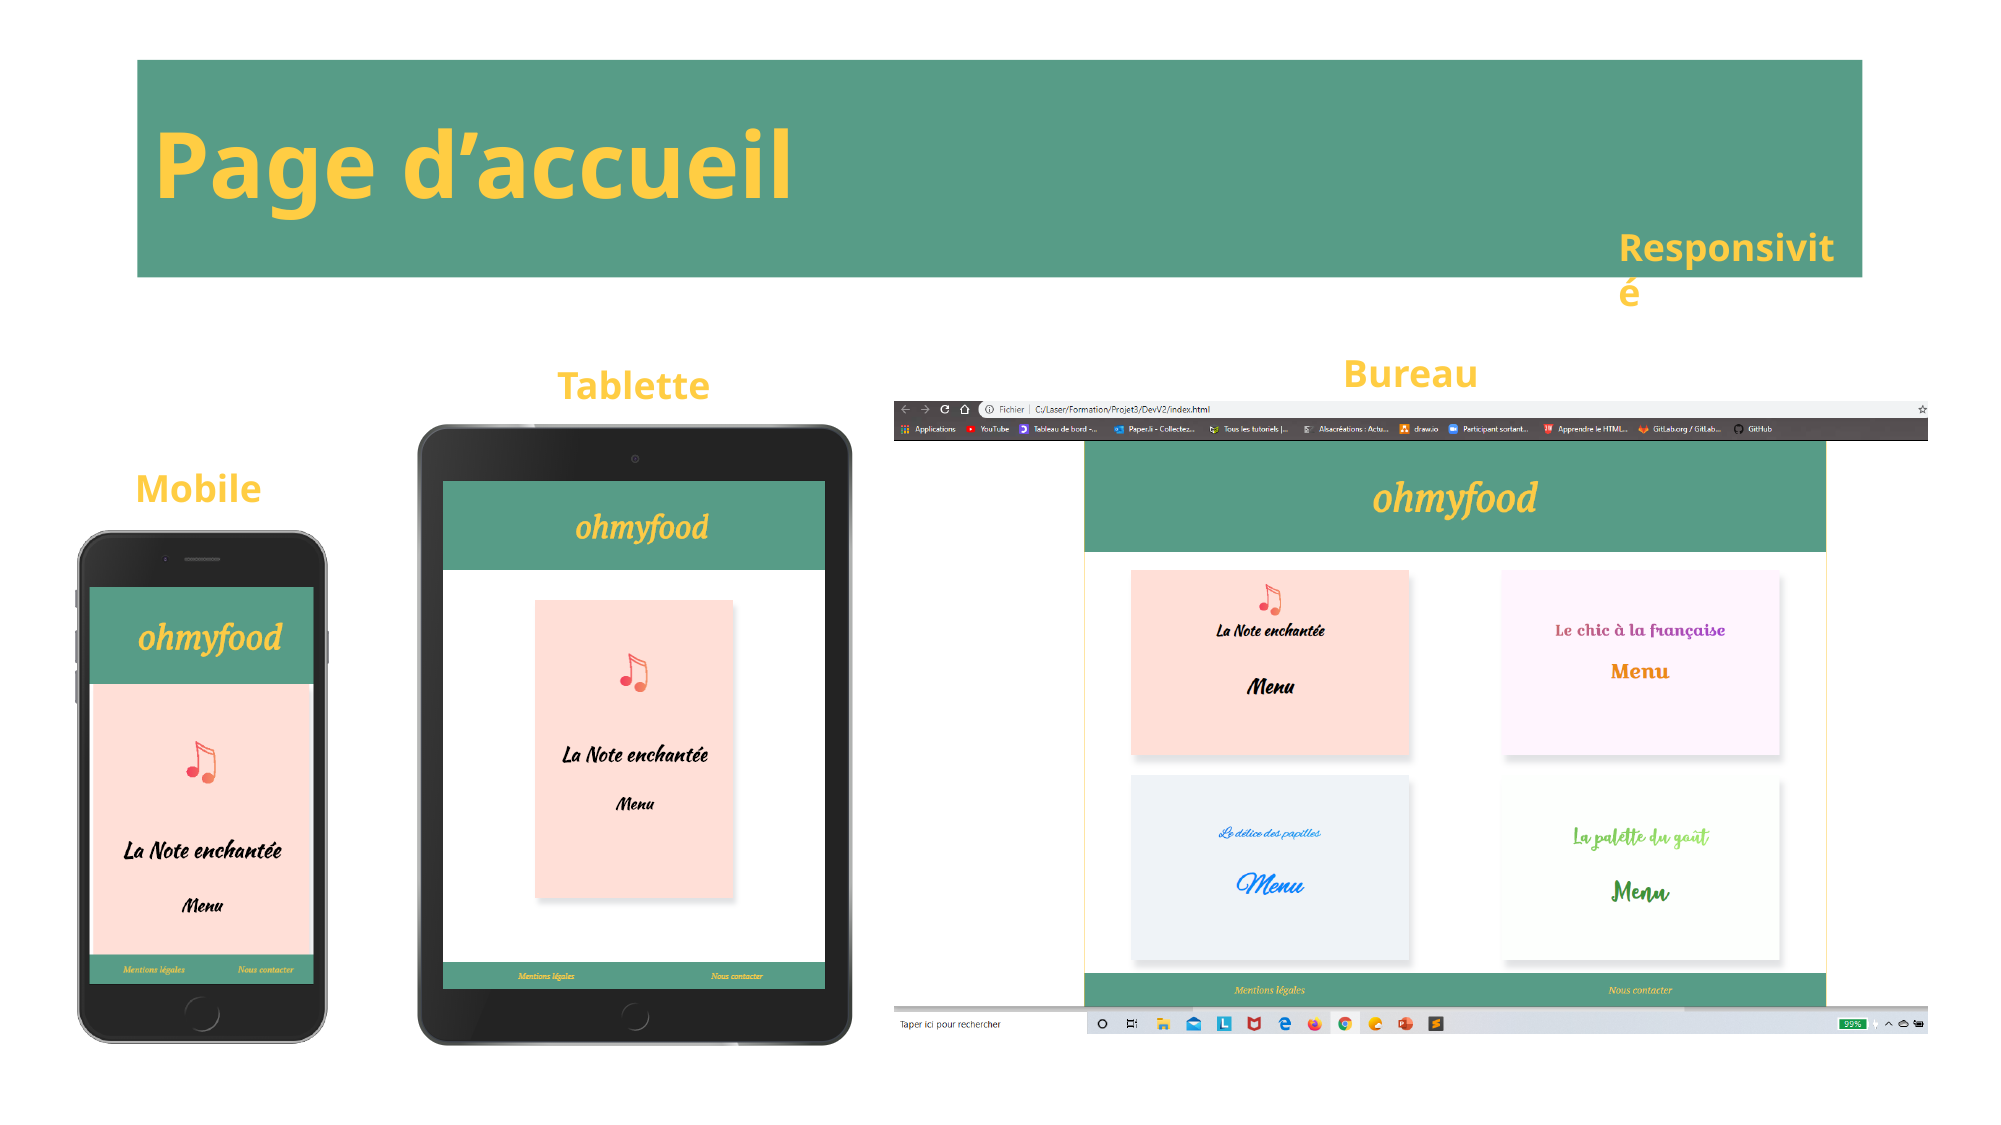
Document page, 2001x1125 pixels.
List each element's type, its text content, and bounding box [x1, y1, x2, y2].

text_box Mobile [93, 457, 304, 519]
picture [894, 401, 1928, 1034]
text_box Tablette [413, 354, 855, 415]
picture [413, 416, 855, 1048]
picture [72, 518, 331, 1048]
title Page d’accueil [137, 59, 1863, 278]
text_box Responsivité [1603, 216, 1863, 278]
text_box Bureau [920, 342, 1901, 401]
